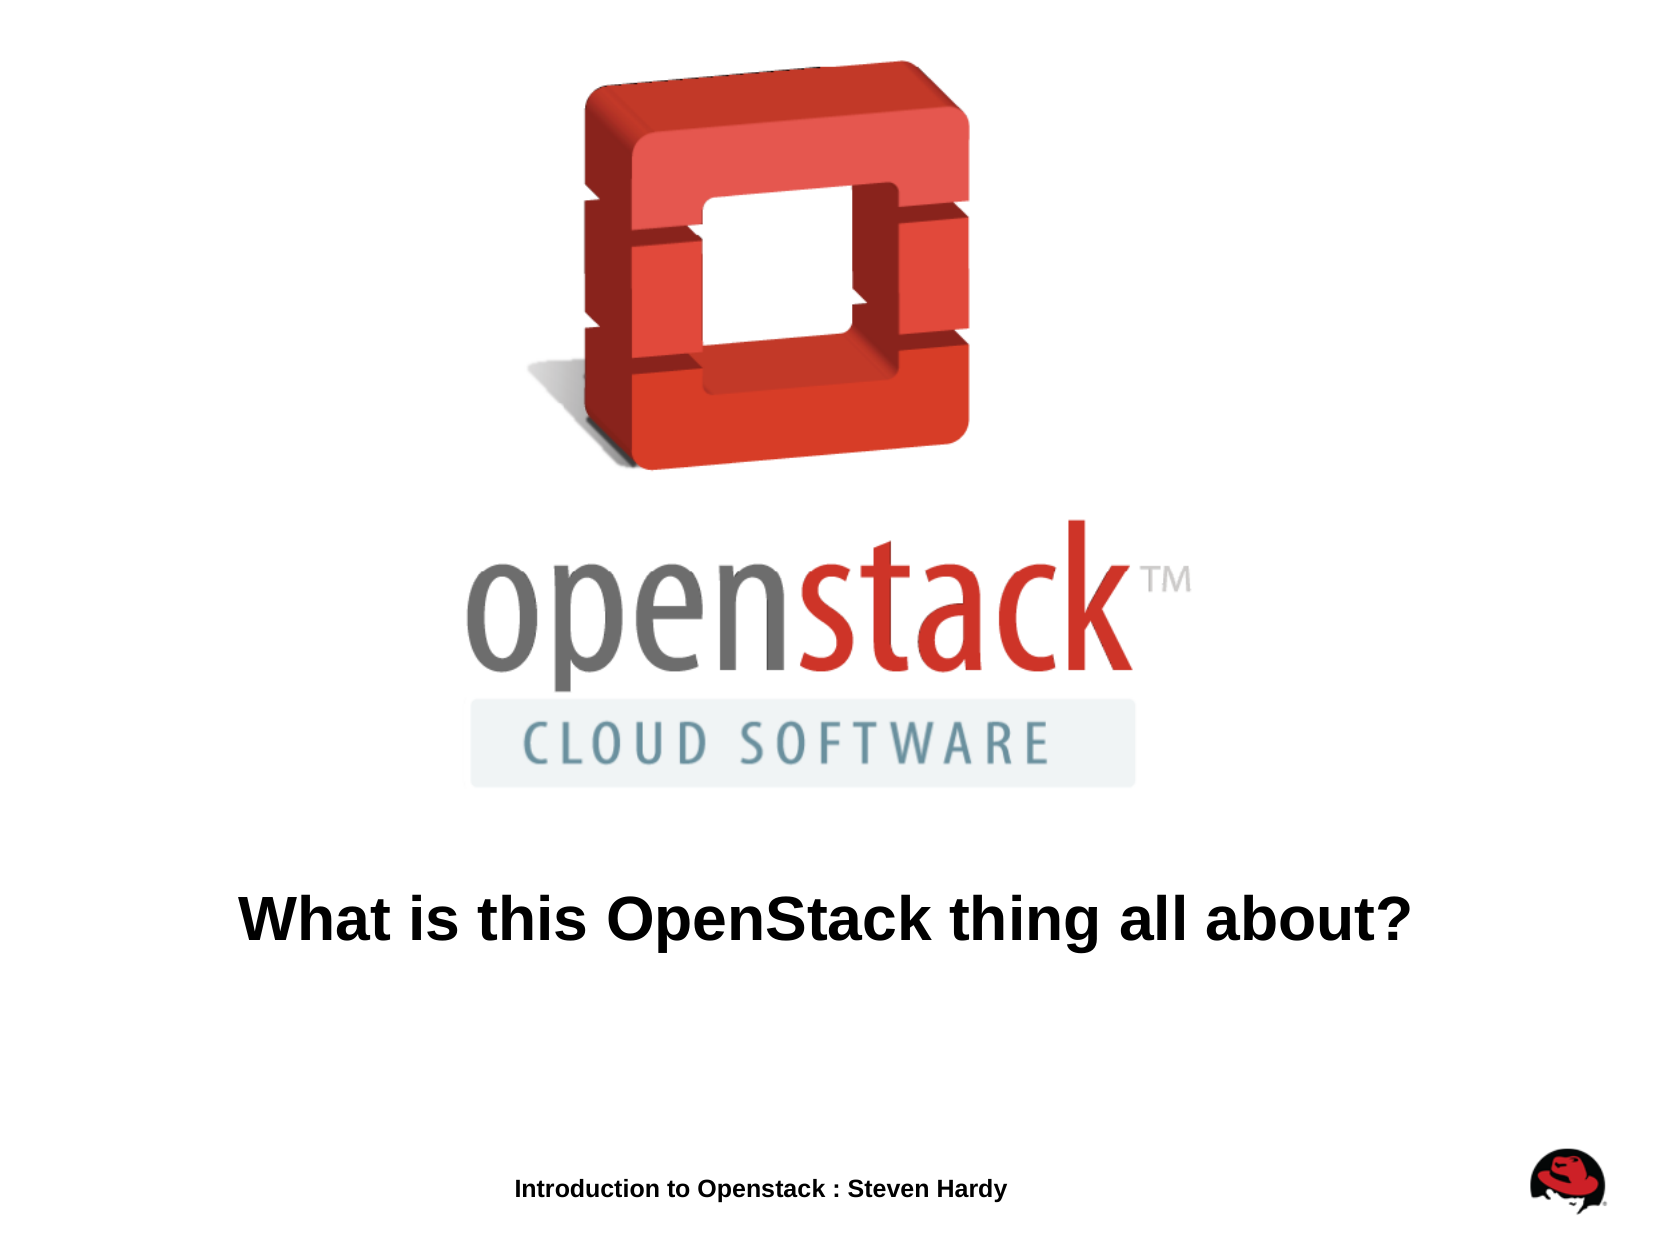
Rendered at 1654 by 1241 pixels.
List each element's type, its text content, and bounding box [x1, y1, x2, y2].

title What is this OpenStack thing all about? [82, 825, 1571, 1013]
picture [1529, 1146, 1613, 1224]
picture [265, 31, 1389, 825]
